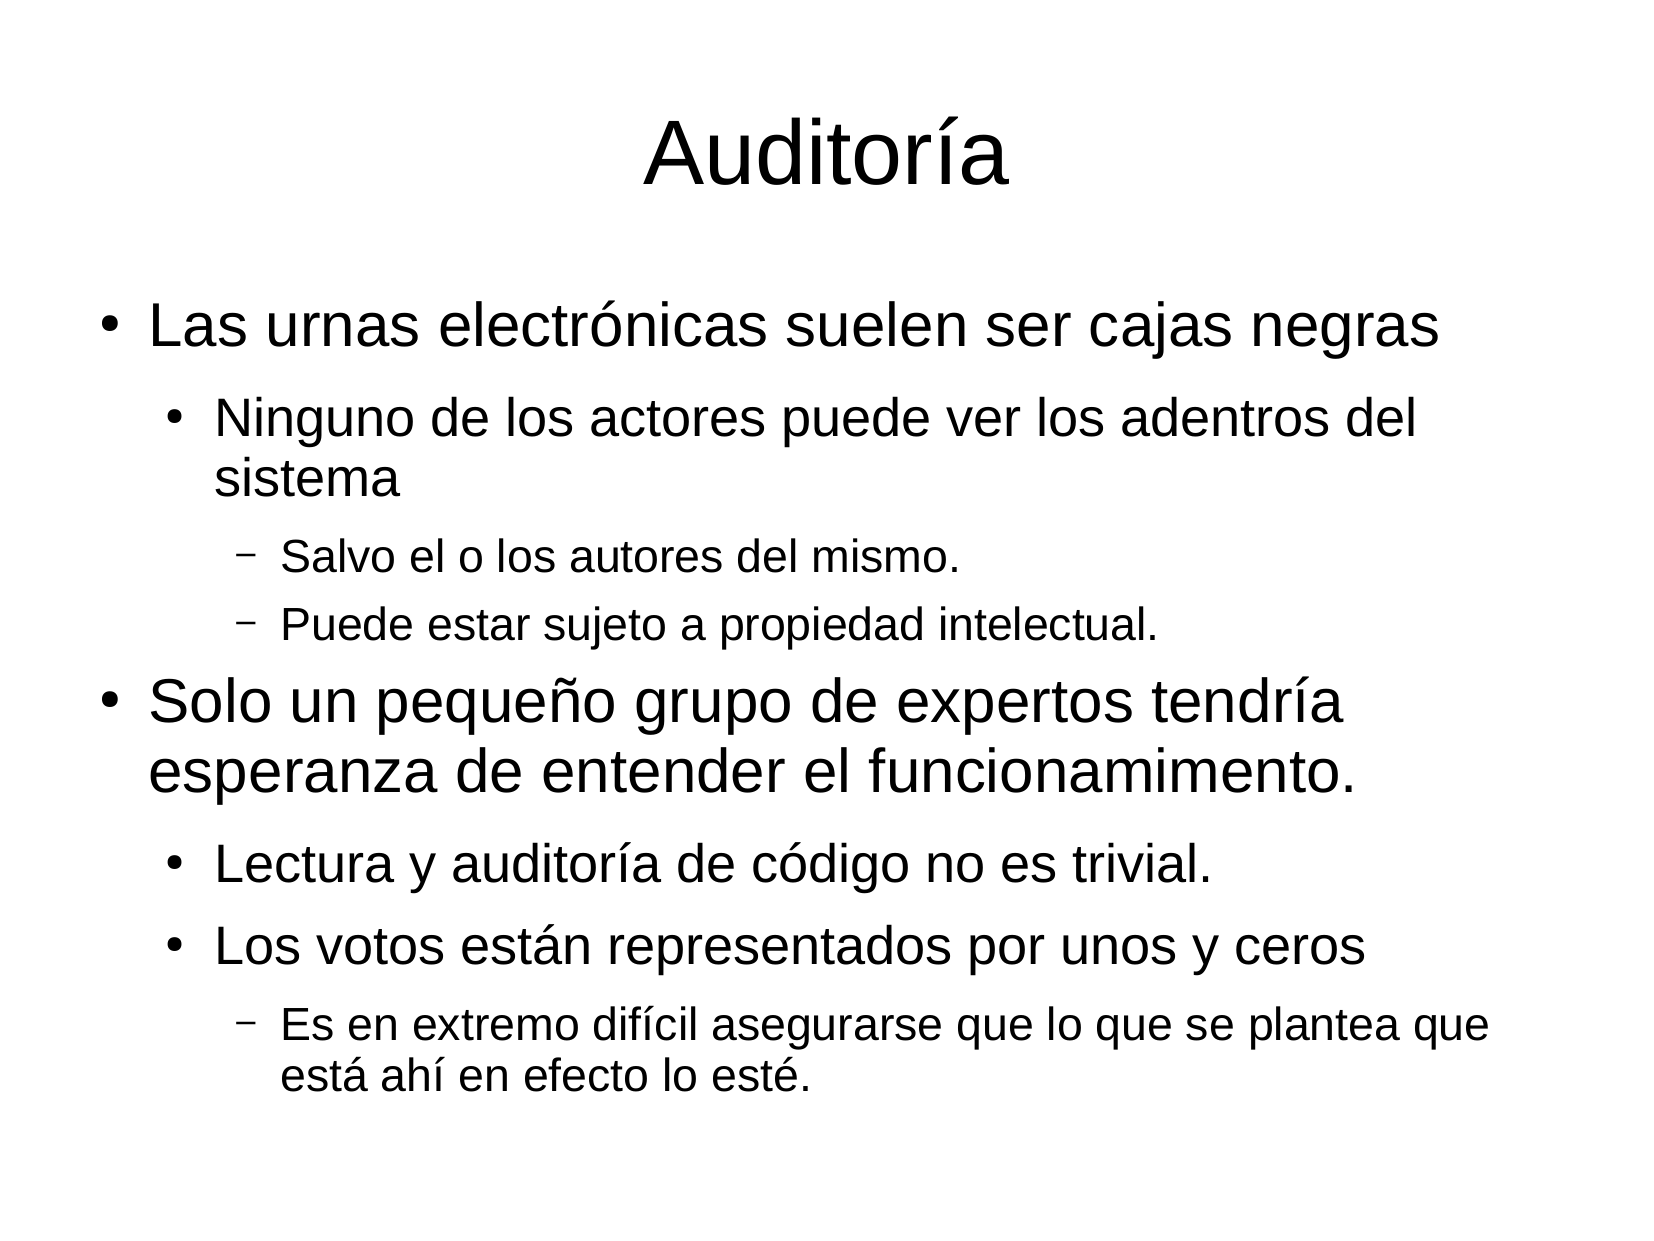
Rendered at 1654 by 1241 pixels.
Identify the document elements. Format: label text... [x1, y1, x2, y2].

title Auditoría [82, 49, 1571, 257]
list Las urnas electrónicas suelen ser cajas negras Ninguno de los actores puede ver los adentros del sistema Salvo el o los autores del mismo. Puede estar sujeto a propiedad intelectual. Solo un pequeño grupo de expertos tendría esperanza de entender el funcionamimento. Lectura y auditoría de código no es trivial. Los votos están representados por unos y ceros Es en extremo difícil asegurarse que lo que se plantea que está ahí en efecto lo esté. [82, 290, 1571, 1109]
